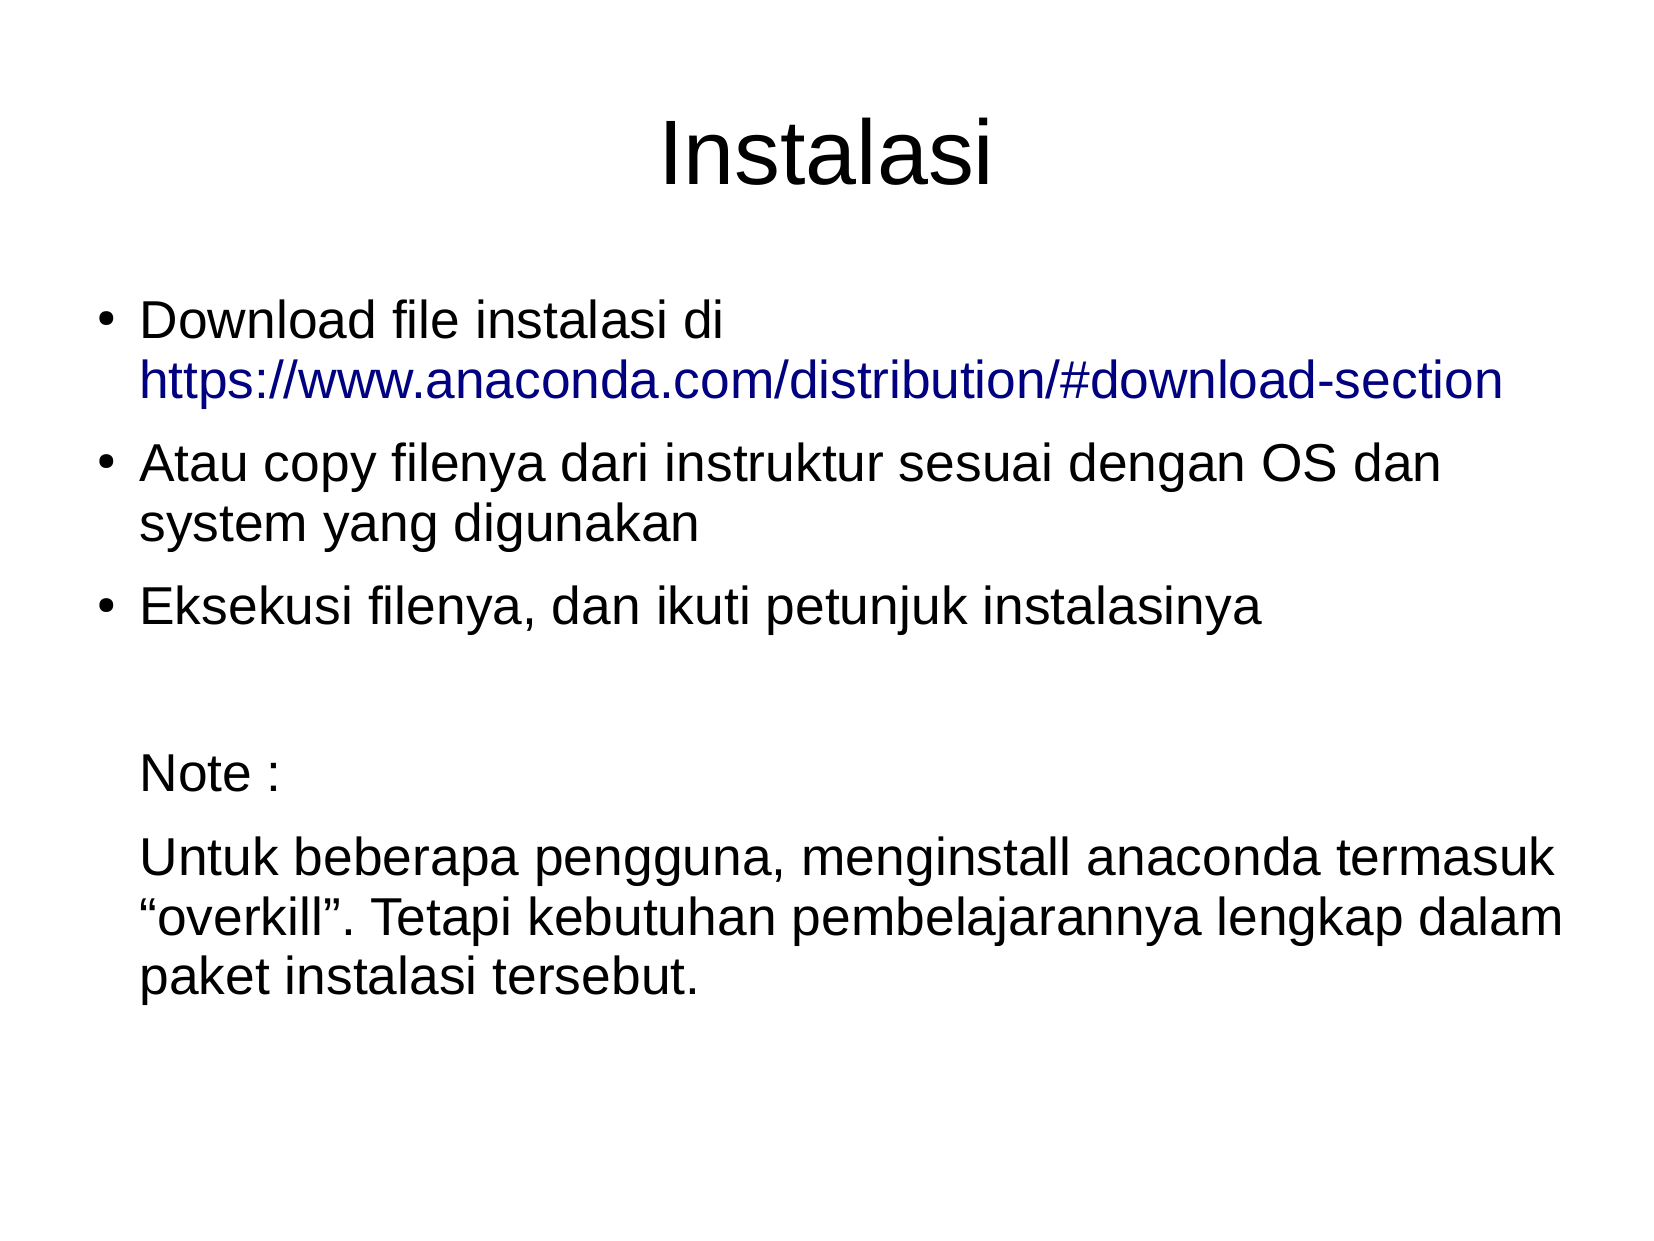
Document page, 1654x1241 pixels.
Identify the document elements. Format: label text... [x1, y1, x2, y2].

title Instalasi [82, 49, 1571, 257]
list Download file instalasi di https://www.anaconda.com/distribution/#download-section Atau copy filenya dari instruktur sesuai dengan OS dan system yang digunakan Eksekusi filenya, dan ikuti petunjuk instalasinya Note : Untuk beberapa pengguna, menginstall anaconda termasuk “overkill”. Tetapi kebutuhan pembelajarannya lengkap dalam paket instalasi tersebut. [82, 290, 1571, 1010]
